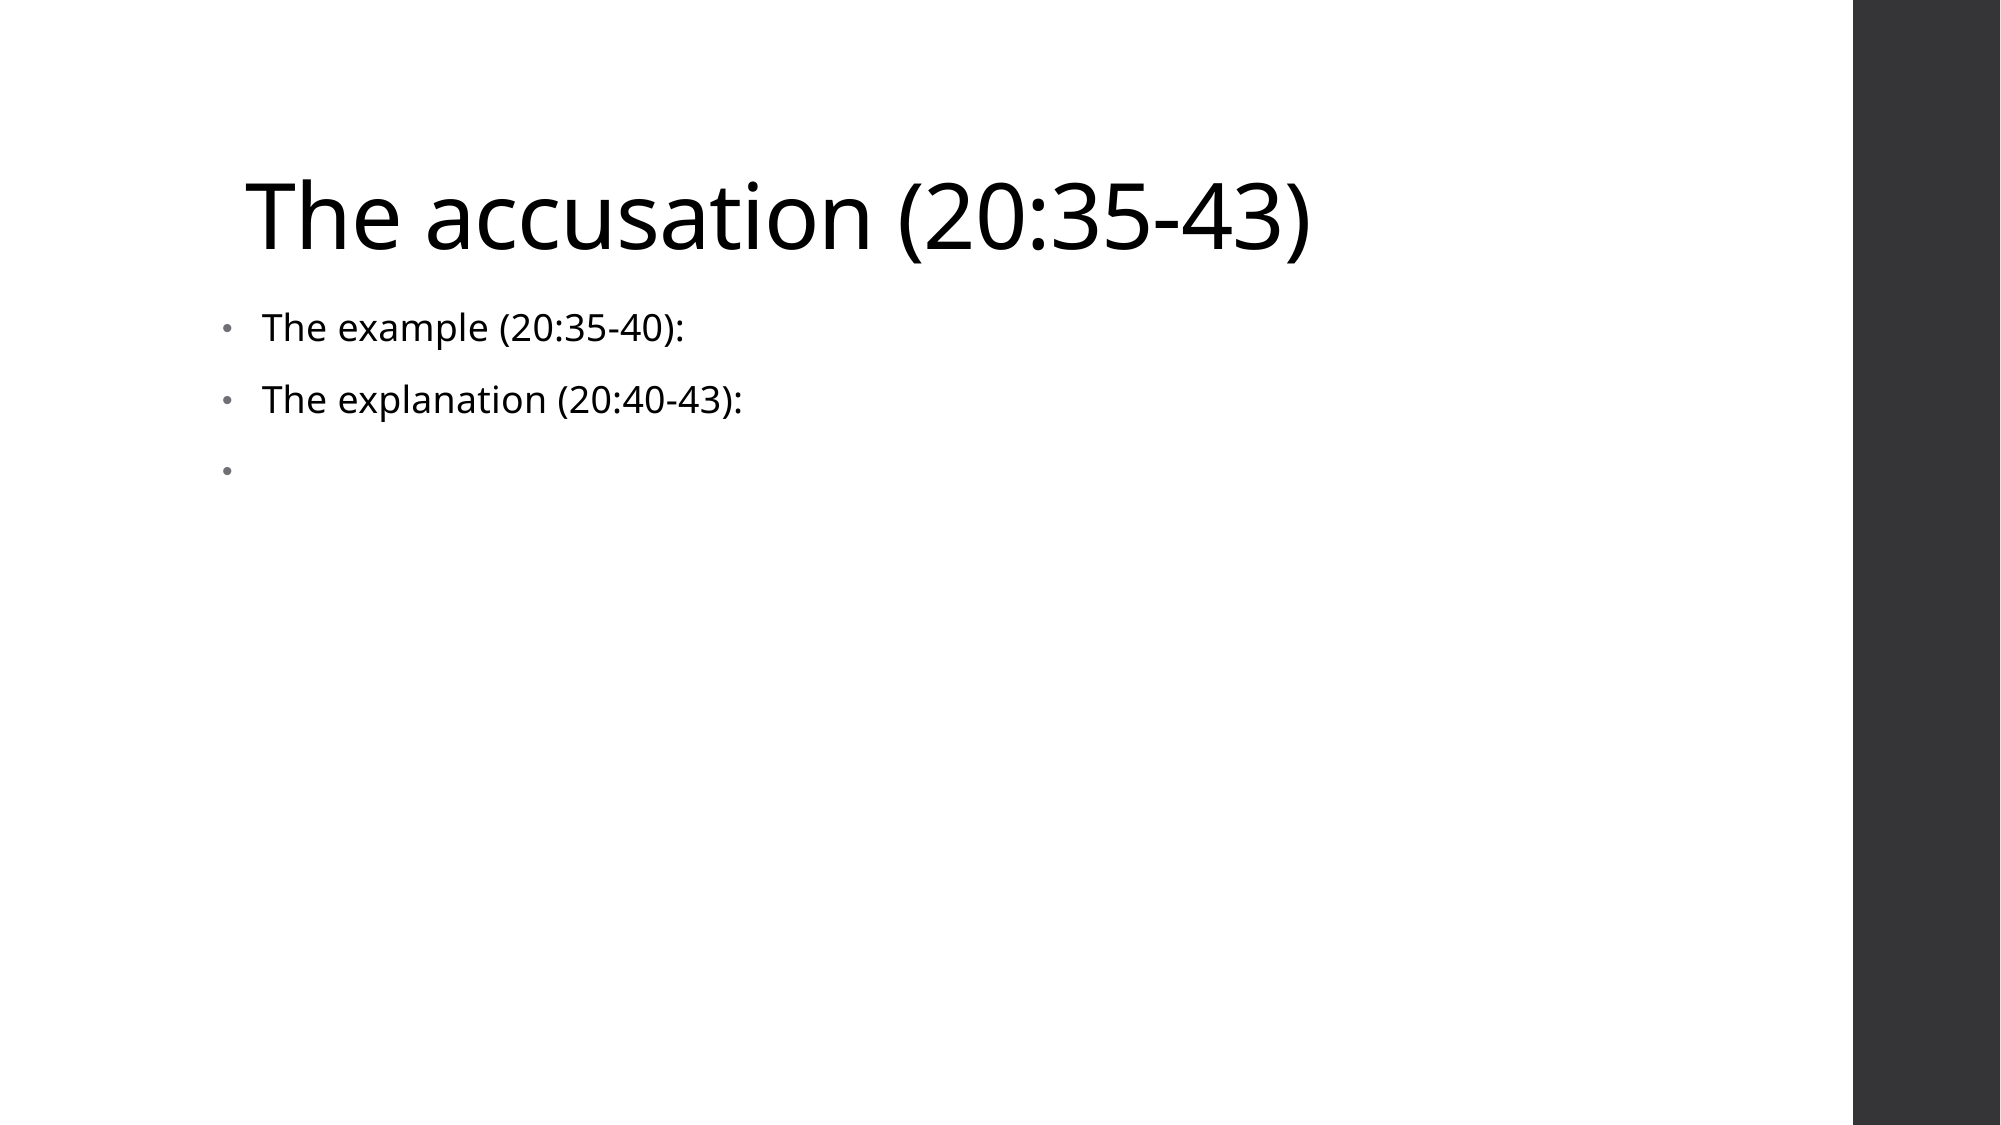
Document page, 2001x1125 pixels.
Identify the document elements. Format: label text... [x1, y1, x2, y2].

list The example (20:35-40): The explanation (20:40-43): [206, 299, 1617, 1014]
title The accusation (20:35-43) [206, 60, 1797, 278]
